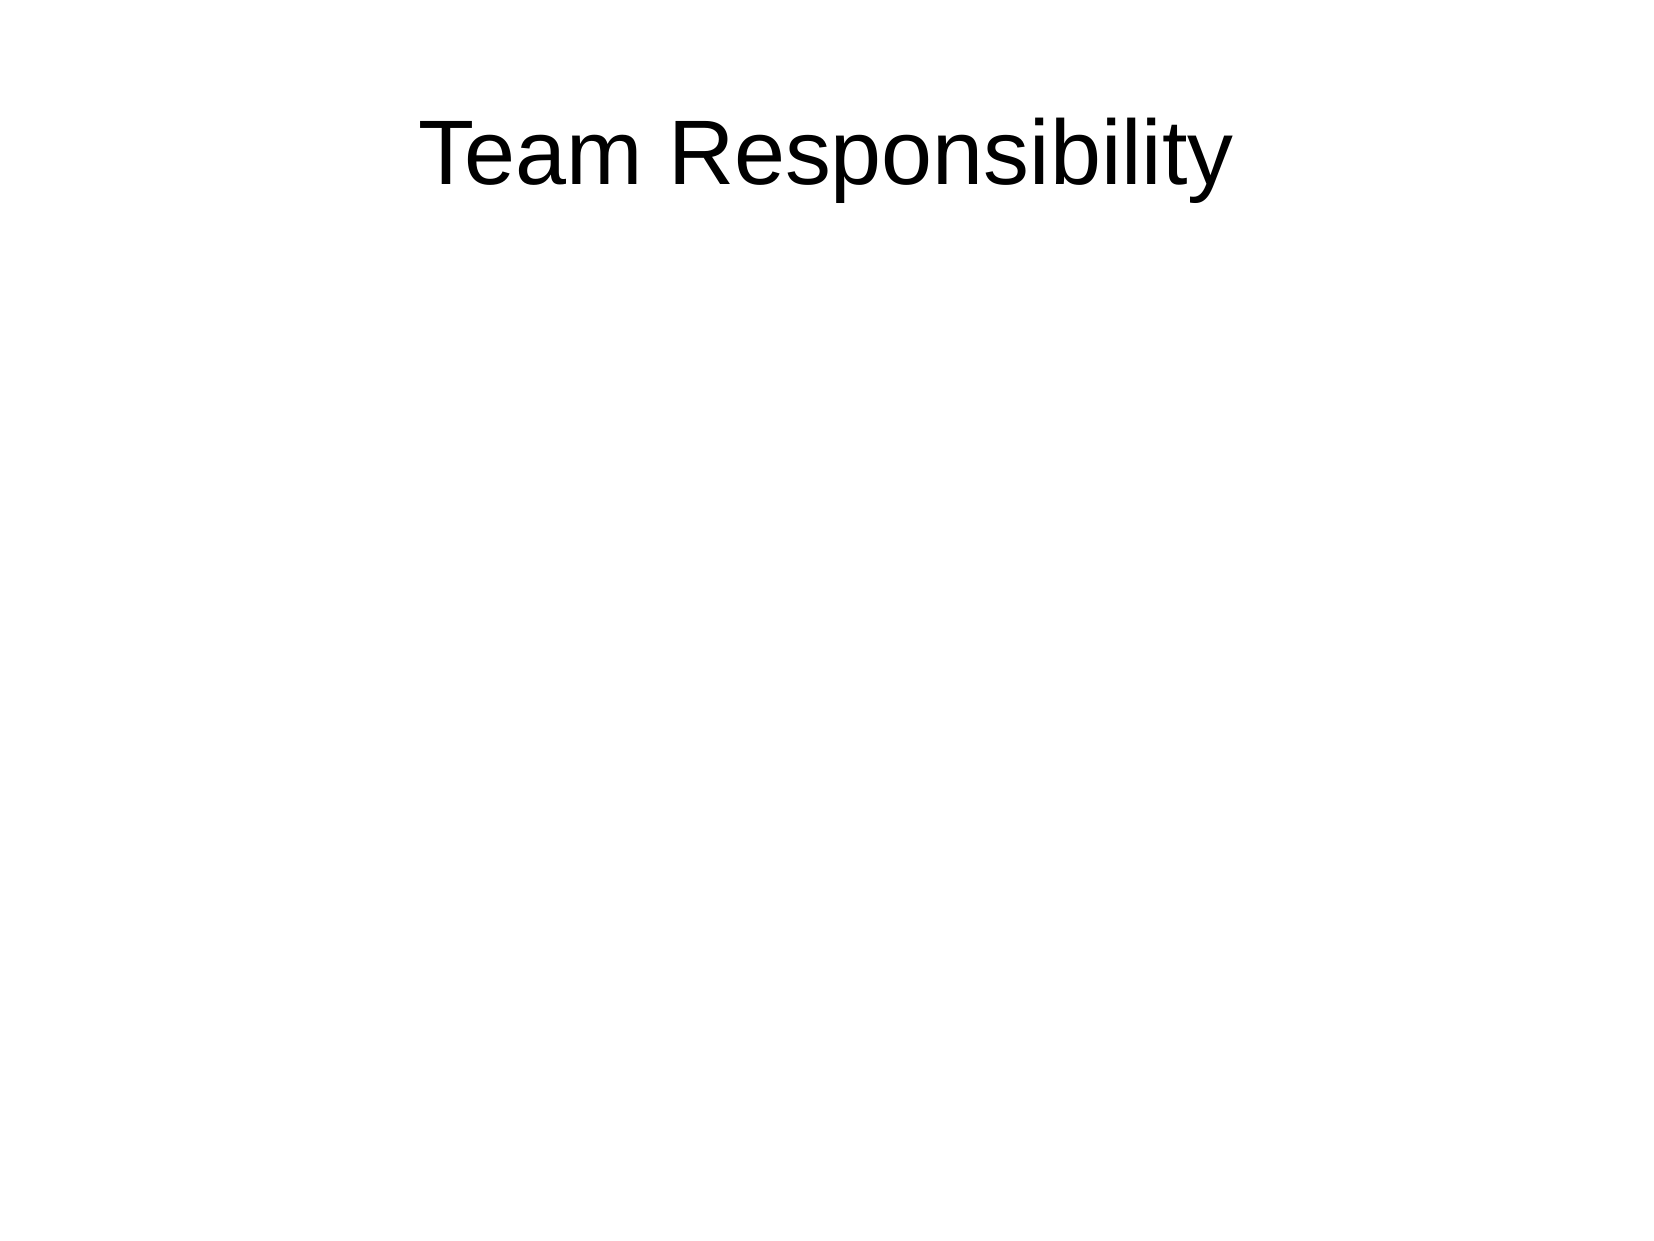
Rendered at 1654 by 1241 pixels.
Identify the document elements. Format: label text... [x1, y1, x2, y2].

title Team Responsibility [82, 49, 1571, 257]
